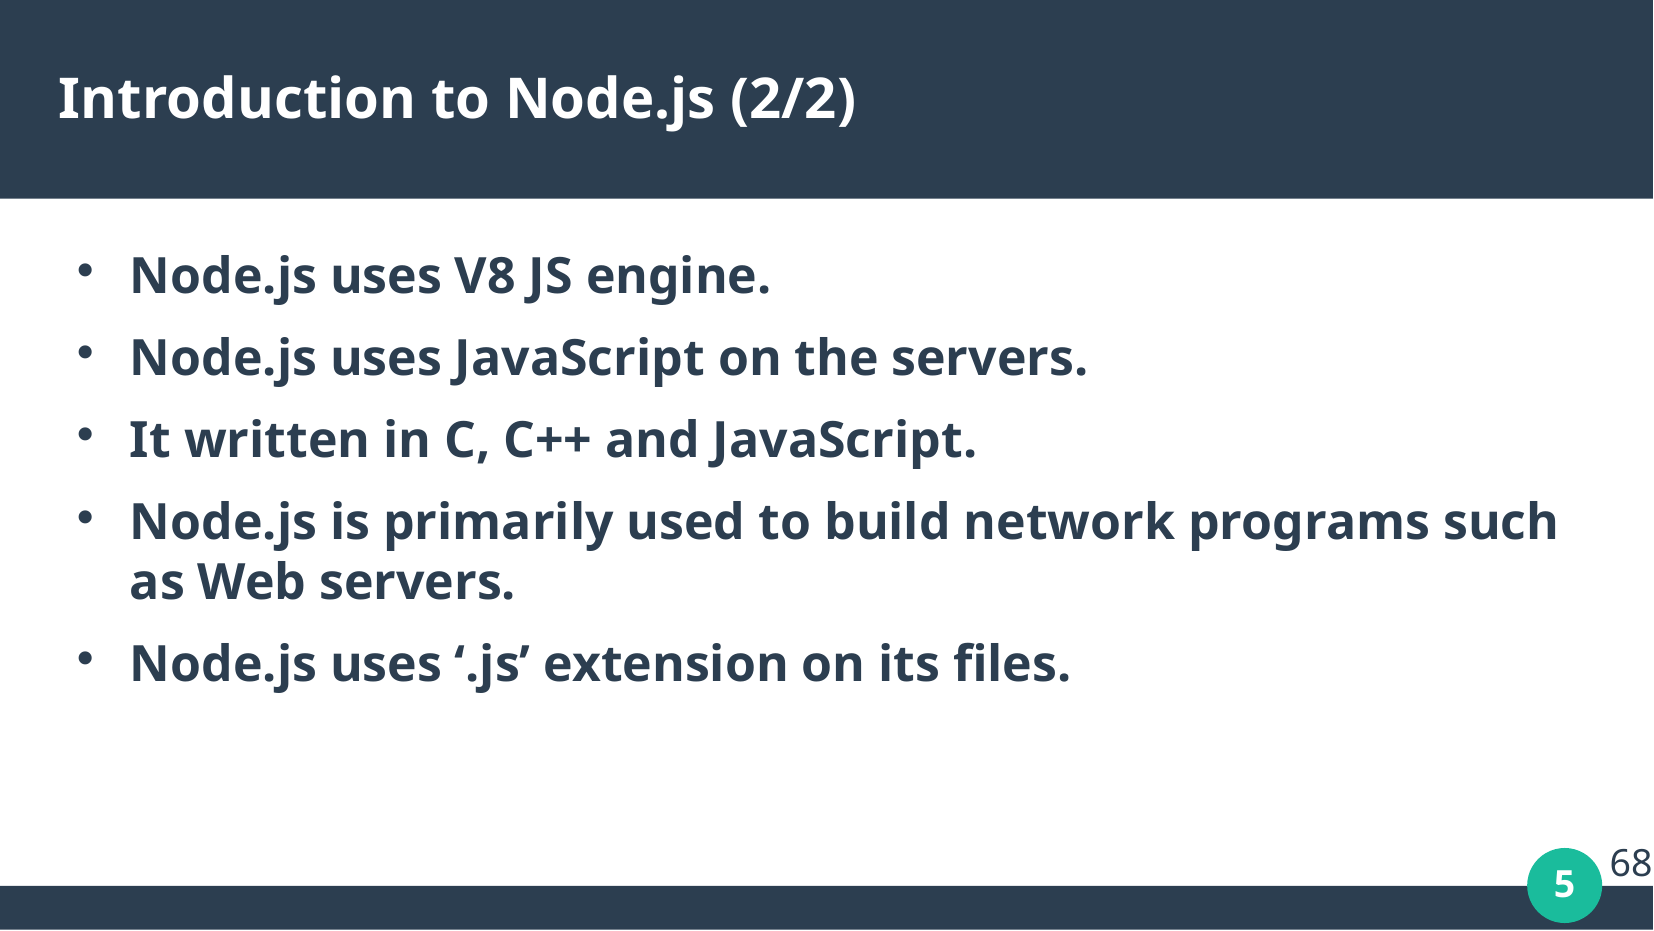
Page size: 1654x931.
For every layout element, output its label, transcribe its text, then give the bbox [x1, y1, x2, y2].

text_box 68 [1588, 830, 1654, 899]
title Introduction to Node.js (2/2) [59, 37, 1594, 155]
list Node.js uses V8 JS engine. Node.js uses JavaScript on the servers. It written in C, C++ and JavaScript. Node.js is primarily used to build network programs such as Web servers. Node.js uses ‘.js’ extension on its files. [59, 243, 1594, 864]
